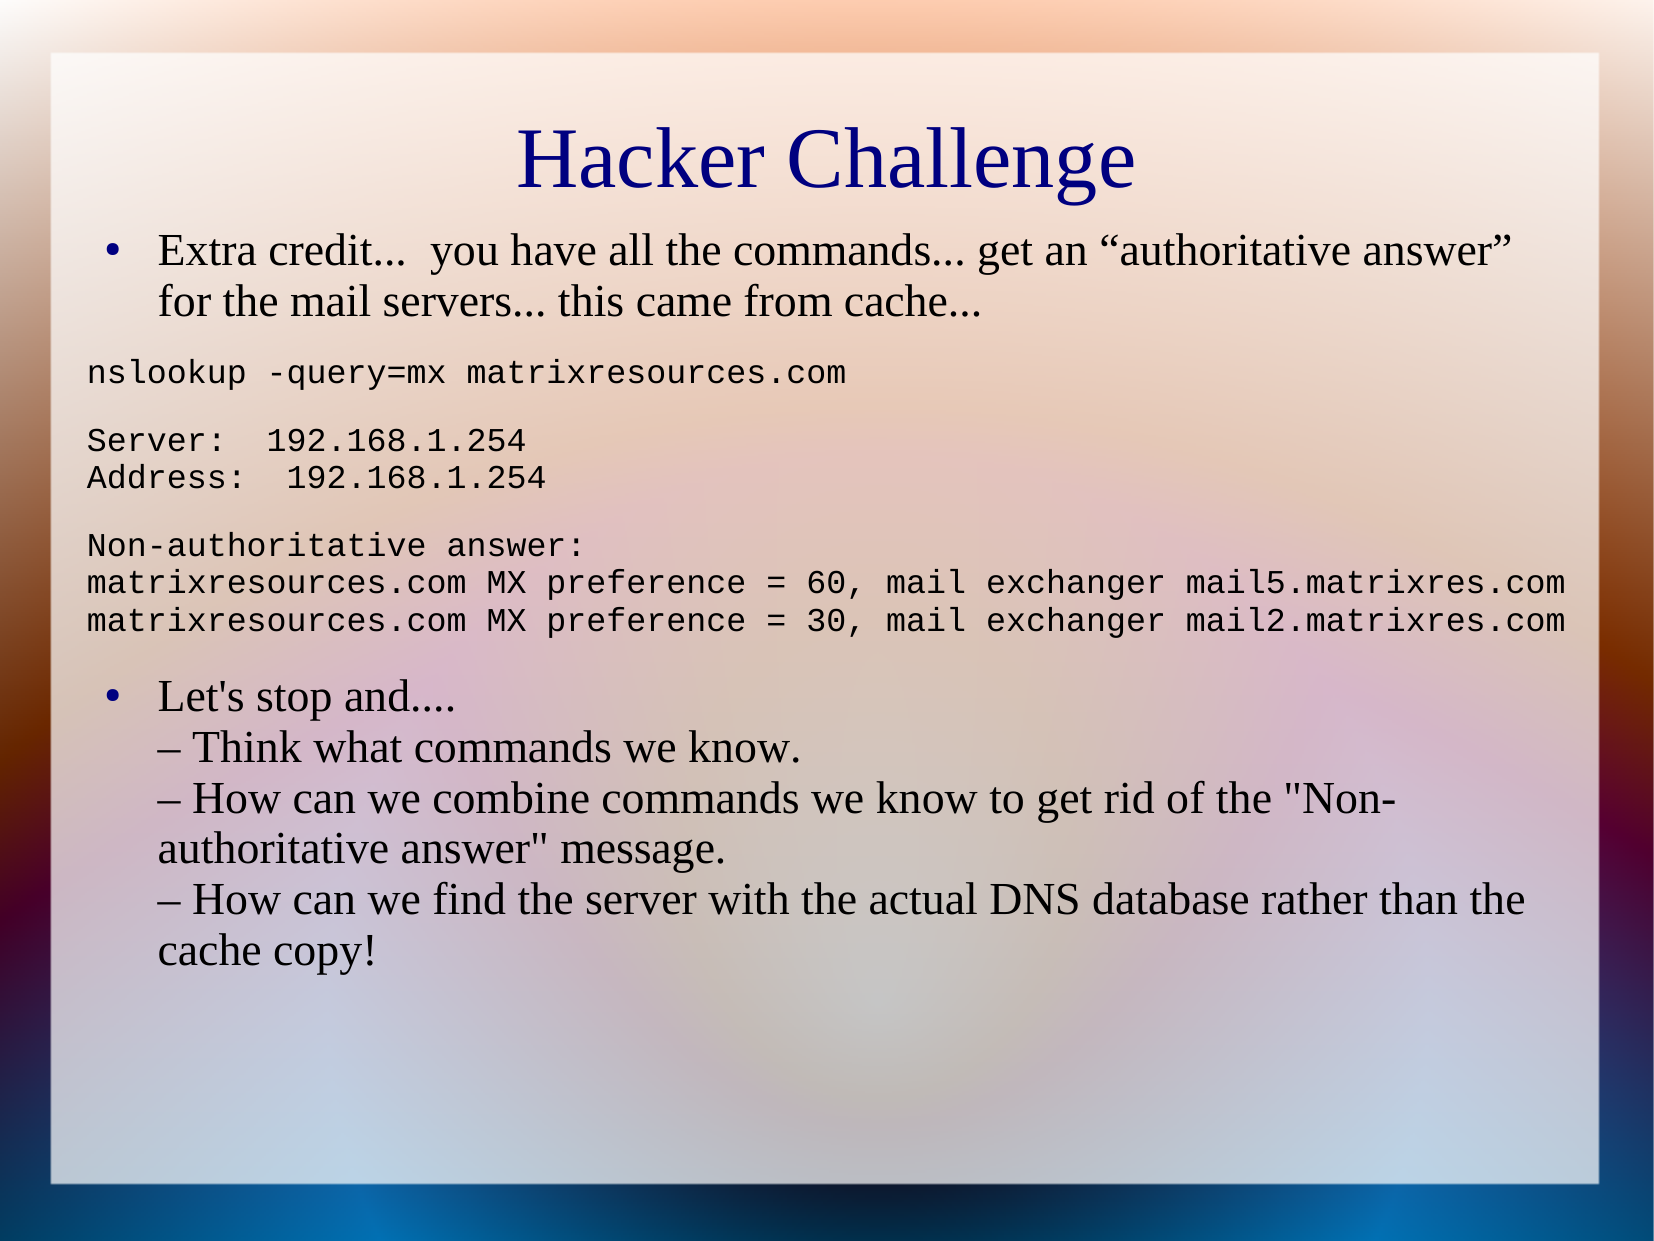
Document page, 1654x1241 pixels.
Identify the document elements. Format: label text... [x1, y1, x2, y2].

list Extra credit... you have all the commands... get an “authoritative answer” for the mail servers... this came from cache... nslookup -query=mx matrixresources.com Server: 192.168.1.254 Address: 192.168.1.254 Non-authoritative answer: matrixresources.com MX preference = 60, mail exchanger mail5.matrixres.com matrixresources.com MX preference = 30, mail exchanger mail2.matrixres.com Let's stop and.... – Think what commands we know. – How can we combine commands we know to get rid of the "Non-authoritative answer" message. – How can we find the server with the actual DNS database rather than the cache copy! [86, 225, 1576, 1047]
picture [0, 0, 1654, 1241]
title Hacker Challenge [82, 55, 1571, 263]
